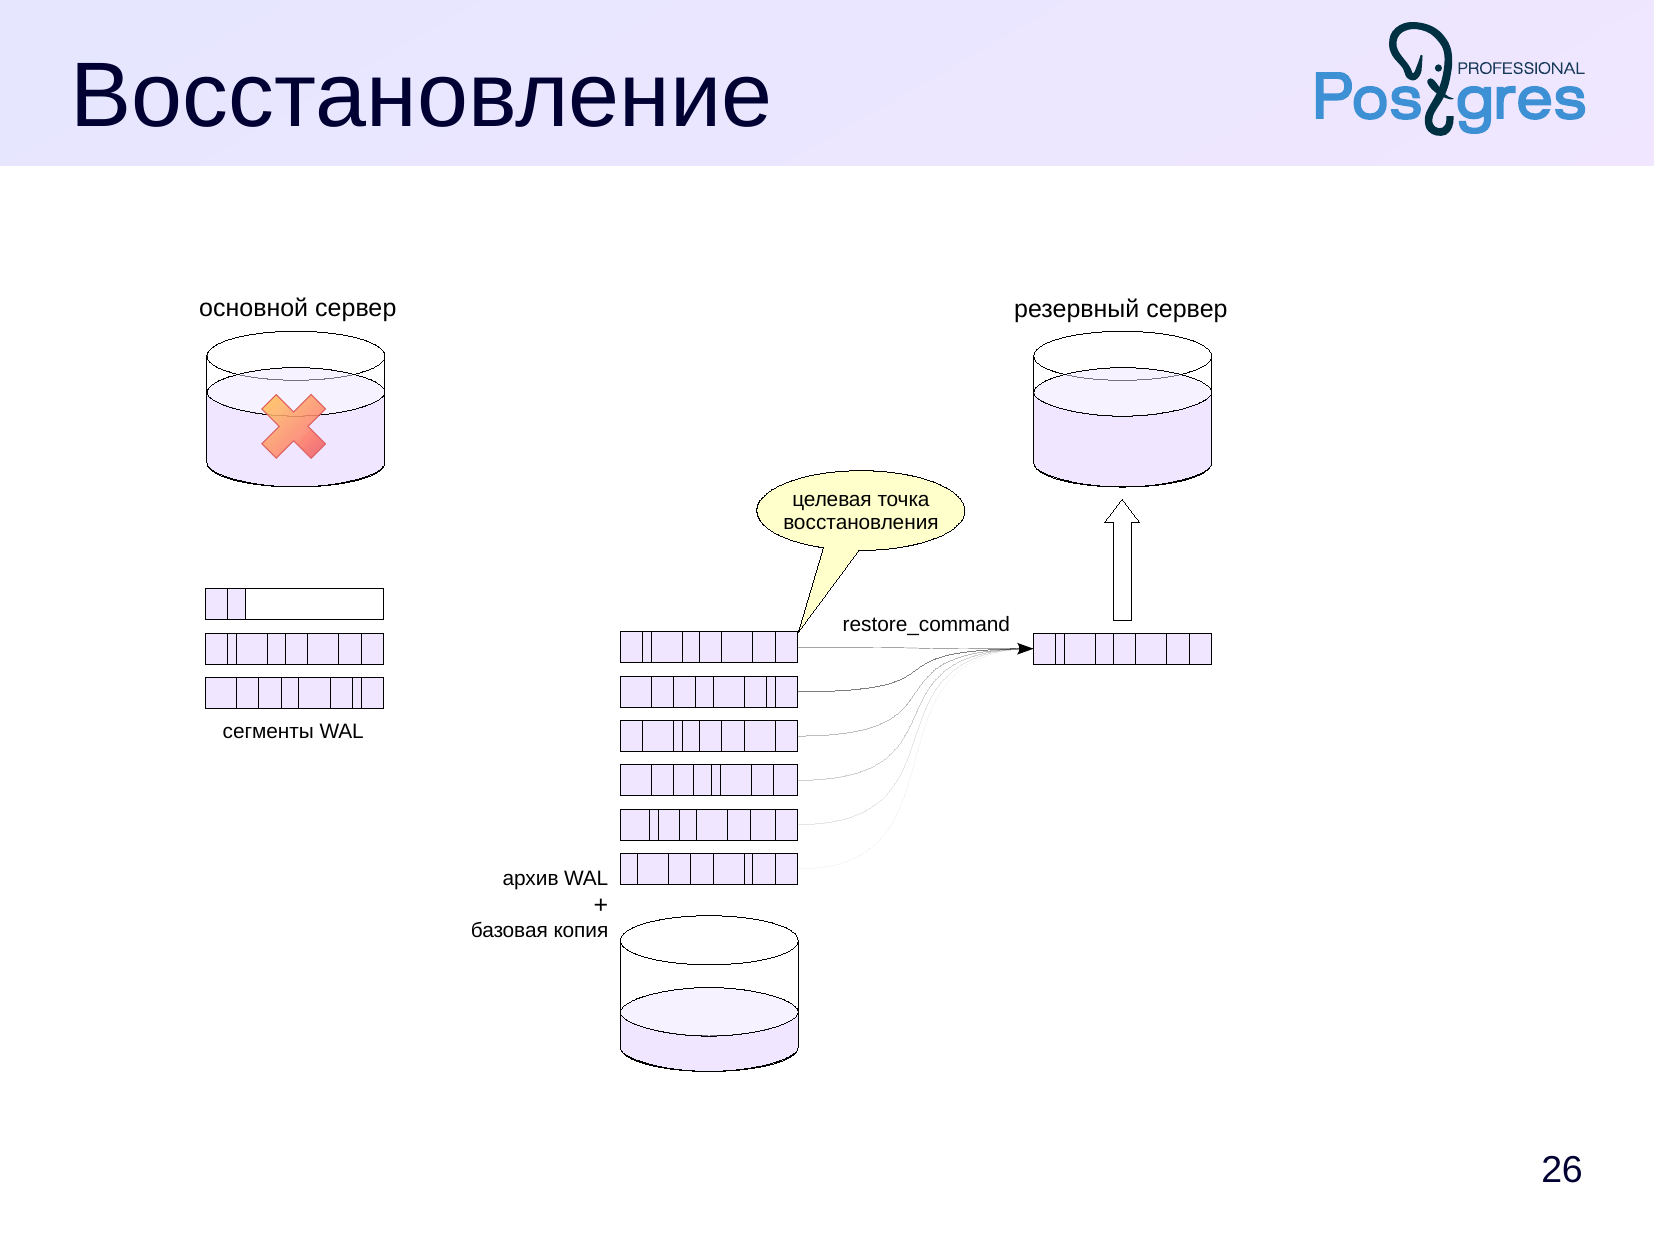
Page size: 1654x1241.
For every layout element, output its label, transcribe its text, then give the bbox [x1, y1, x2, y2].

text_box [620, 915, 799, 1072]
text_box резервный сервер [999, 286, 1243, 330]
text_box [621, 677, 797, 707]
text_box [621, 721, 797, 751]
text_box [621, 765, 797, 795]
text_box сегменты WAL [207, 711, 379, 751]
text_box [206, 678, 383, 708]
text_box [1104, 499, 1140, 621]
text_box [206, 331, 385, 487]
title Восстановление [70, 43, 1241, 147]
text_box [621, 632, 797, 662]
text_box [621, 854, 797, 884]
text_box [206, 589, 246, 619]
text_box [621, 810, 797, 840]
text_box архив WAL + базовая копия [455, 859, 624, 950]
picture [238, 371, 349, 482]
text_box основной сервер [184, 286, 412, 330]
text_box [206, 634, 383, 664]
text_box restore_command [828, 605, 1025, 644]
text_box [1034, 634, 1211, 664]
text_box [1033, 331, 1212, 488]
text_box целевая точка восстановления [756, 470, 965, 633]
